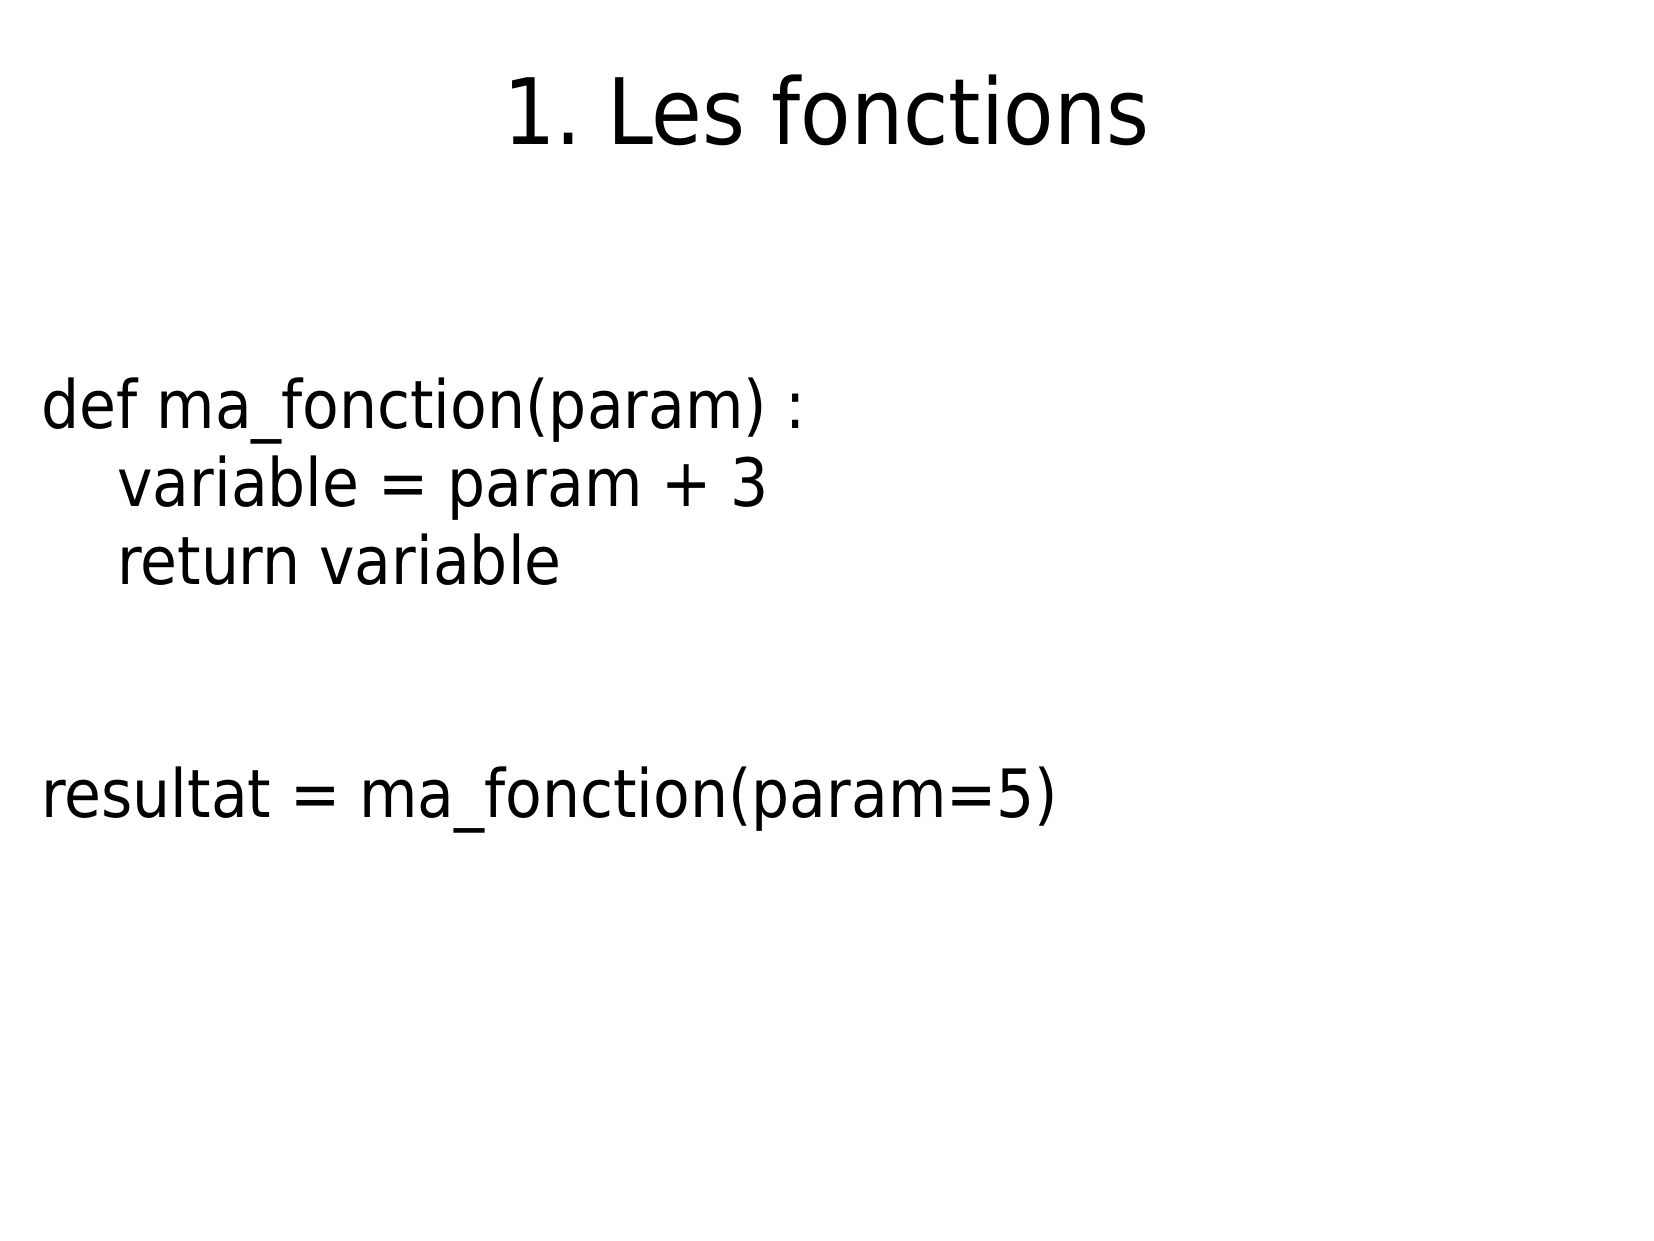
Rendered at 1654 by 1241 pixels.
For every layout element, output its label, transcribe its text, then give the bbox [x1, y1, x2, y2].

title def ma_fonction(param) : variable = param + 3 return variable resultat = ma_fonction(param=5) [41, 133, 1613, 1223]
title 1. Les fonctions [41, 12, 1613, 133]
